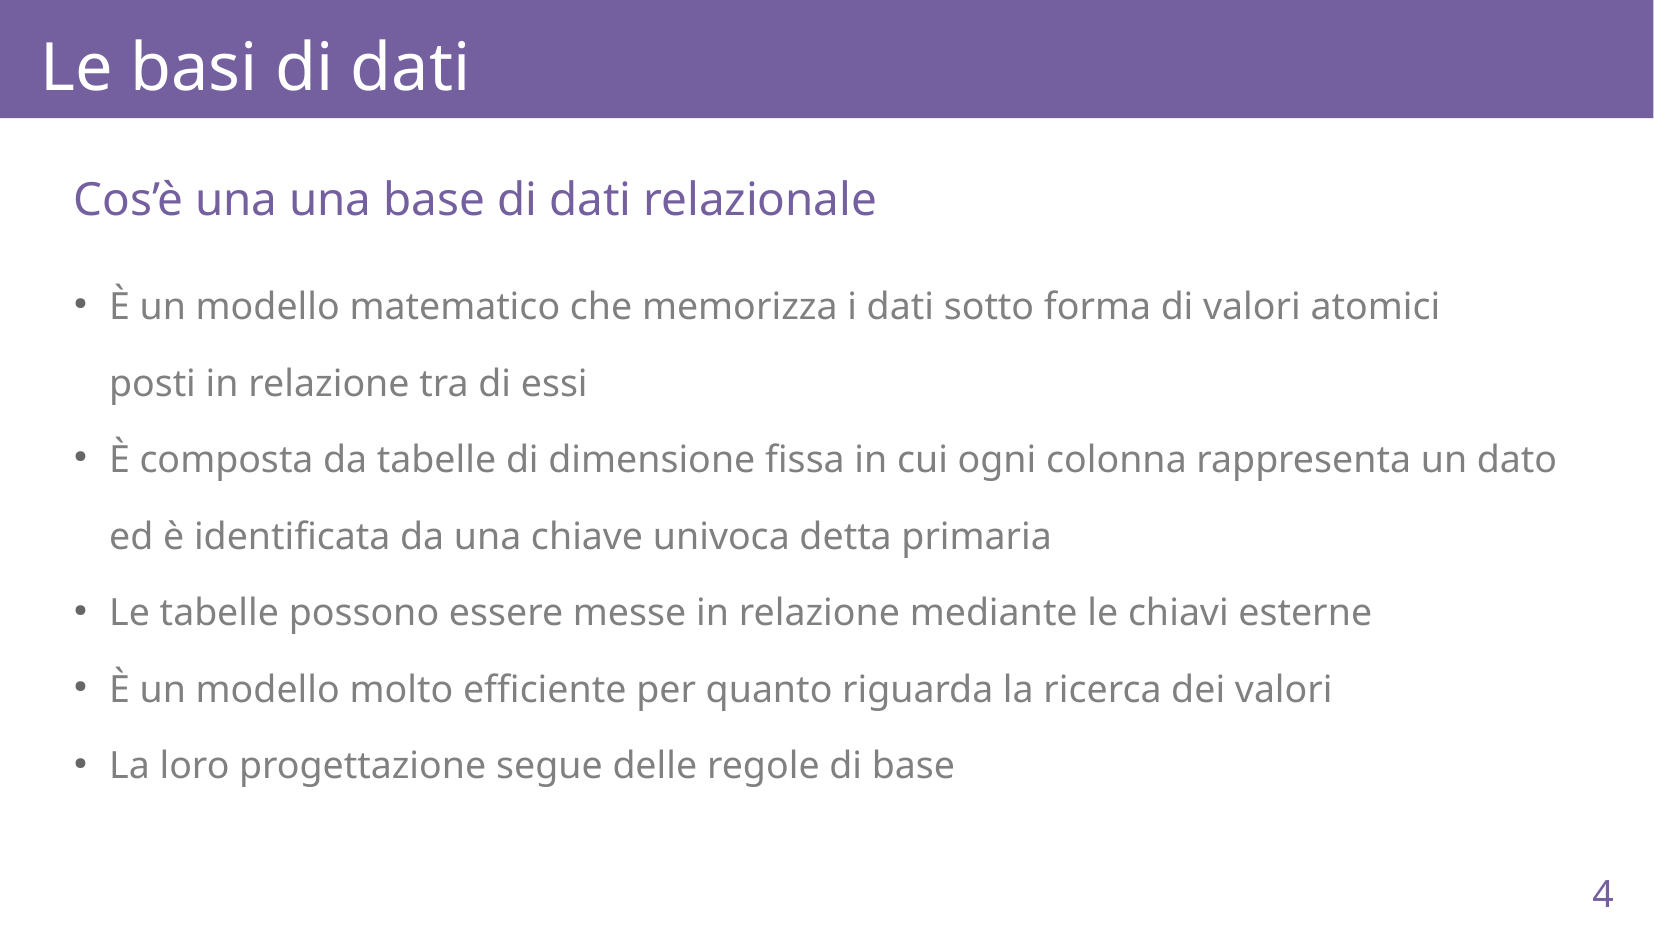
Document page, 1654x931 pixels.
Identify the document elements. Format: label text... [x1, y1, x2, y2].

text_box Cos’è una una base di dati relazionale [59, 158, 1107, 229]
text_box <numero> [1510, 860, 1654, 931]
text_box Le basi di dati [25, 11, 942, 107]
text_box [0, 0, 1654, 119]
text_box È un modello matematico che memorizza i dati sotto forma di valori atomici posti in relazione tra di essi È composta da tabelle di dimensione fissa in cui ogni colonna rappresenta un dato ed è identificata da una chiave univoca detta primaria Le tabelle possono essere messe in relazione mediante le chiavi esterne È un modello molto efficiente per quanto riguarda la ricerca dei valori La loro progettazione segue delle regole di base [59, 246, 1599, 734]
